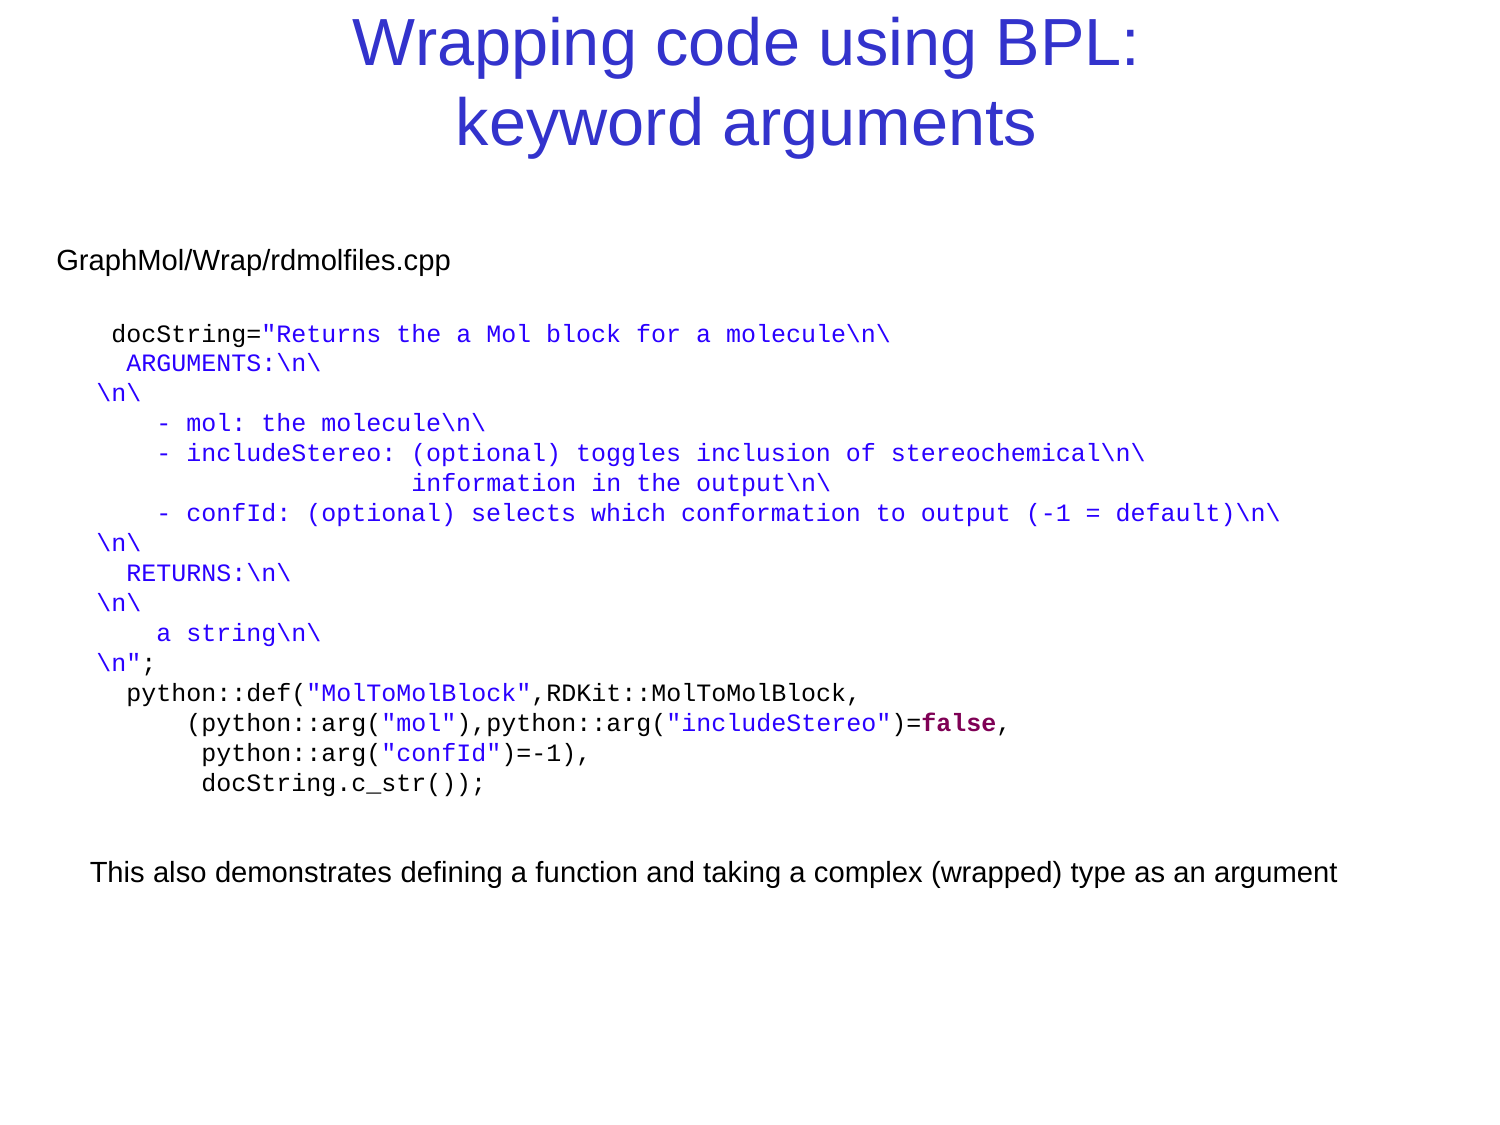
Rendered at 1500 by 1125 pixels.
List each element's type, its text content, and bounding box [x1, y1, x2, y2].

text_box docString="Returns the a Mol block for a molecule\n\ ARGUMENTS:\n\ \n\ - mol: the molecule\n\ - includeStereo: (optional) toggles inclusion of stereochemical\n\ information in the output\n\ - confId: (optional) selects which conformation to output (-1 = default)\n\ \n\ RETURNS:\n\ \n\ a string\n\ \n"; python::def("MolToMolBlock",RDKit::MolToMolBlock, (python::arg("mol"),python::arg("includeStereo")=false, python::arg("confId")=-1), docString.c_str()); [81, 309, 1445, 804]
text_box This also demonstrates defining a function and taking a complex (wrapped) type as an argument [75, 845, 1355, 897]
text_box GraphMol/Wrap/rdmolfiles.cpp [41, 233, 467, 284]
title Wrapping code using BPL: keyword arguments [77, 0, 1416, 167]
